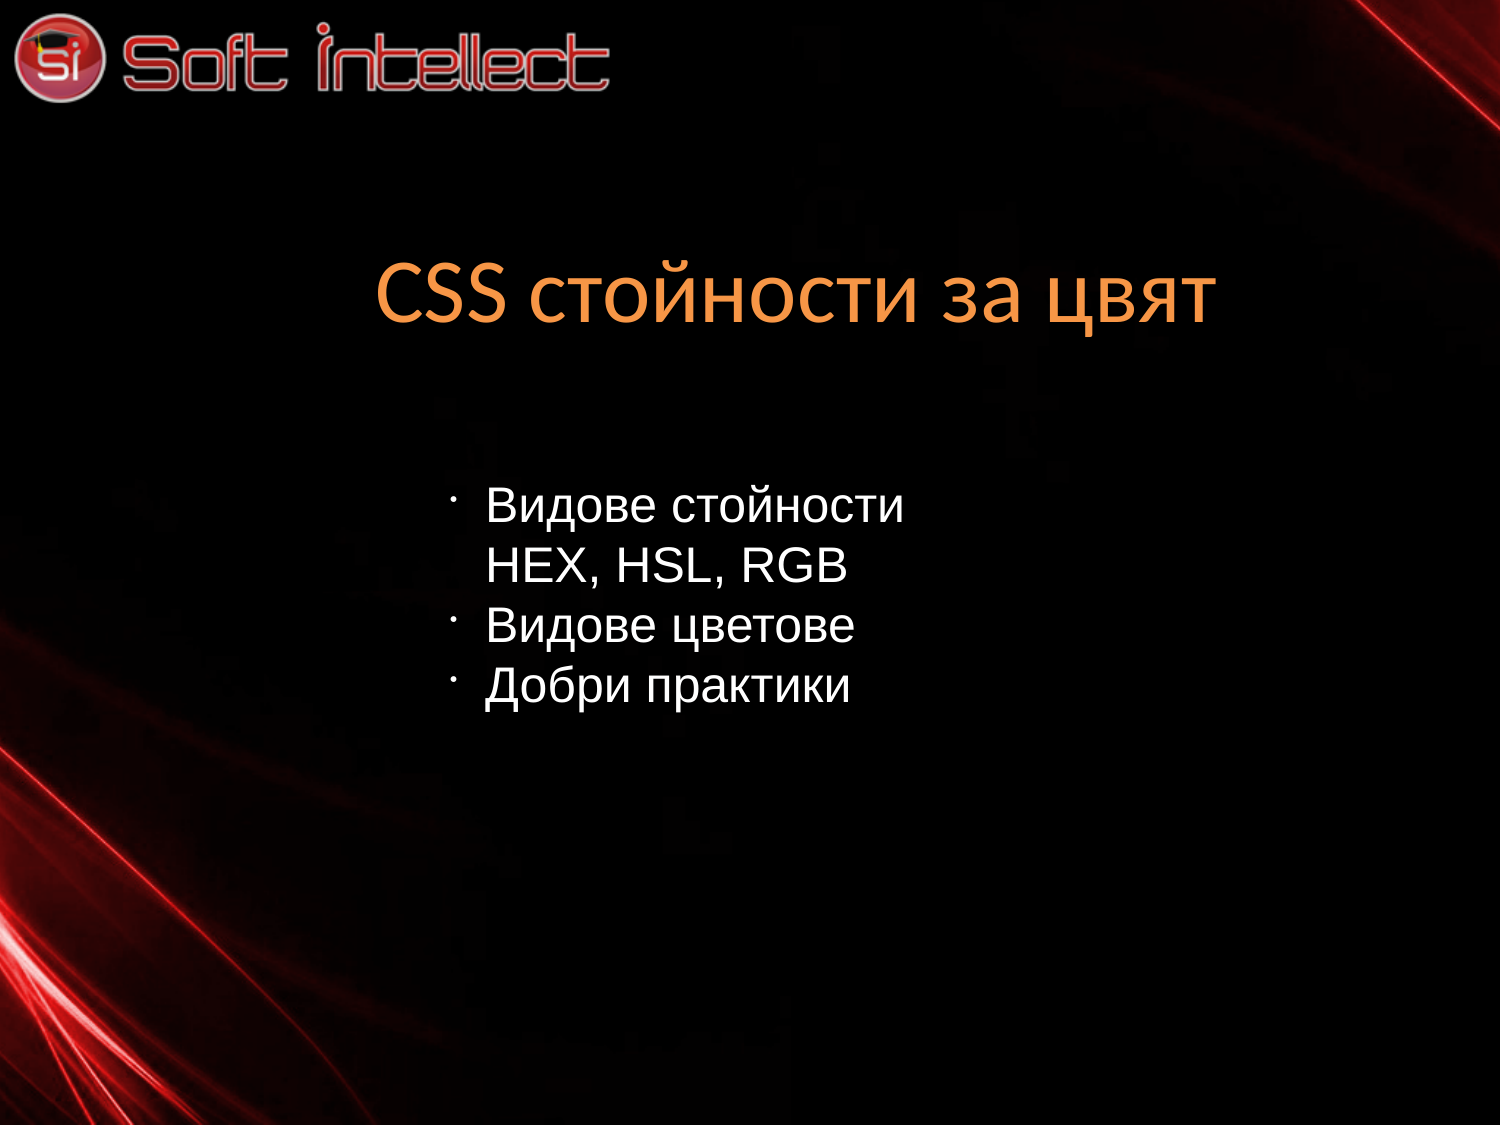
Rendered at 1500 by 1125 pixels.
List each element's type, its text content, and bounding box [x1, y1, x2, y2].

text_box Видове стойности HEX, HSL, RGB Видове цветове Добри практики [435, 464, 1054, 1031]
text_box CSS стойности за цвят [159, 165, 1434, 407]
picture [0, 0, 1500, 1125]
